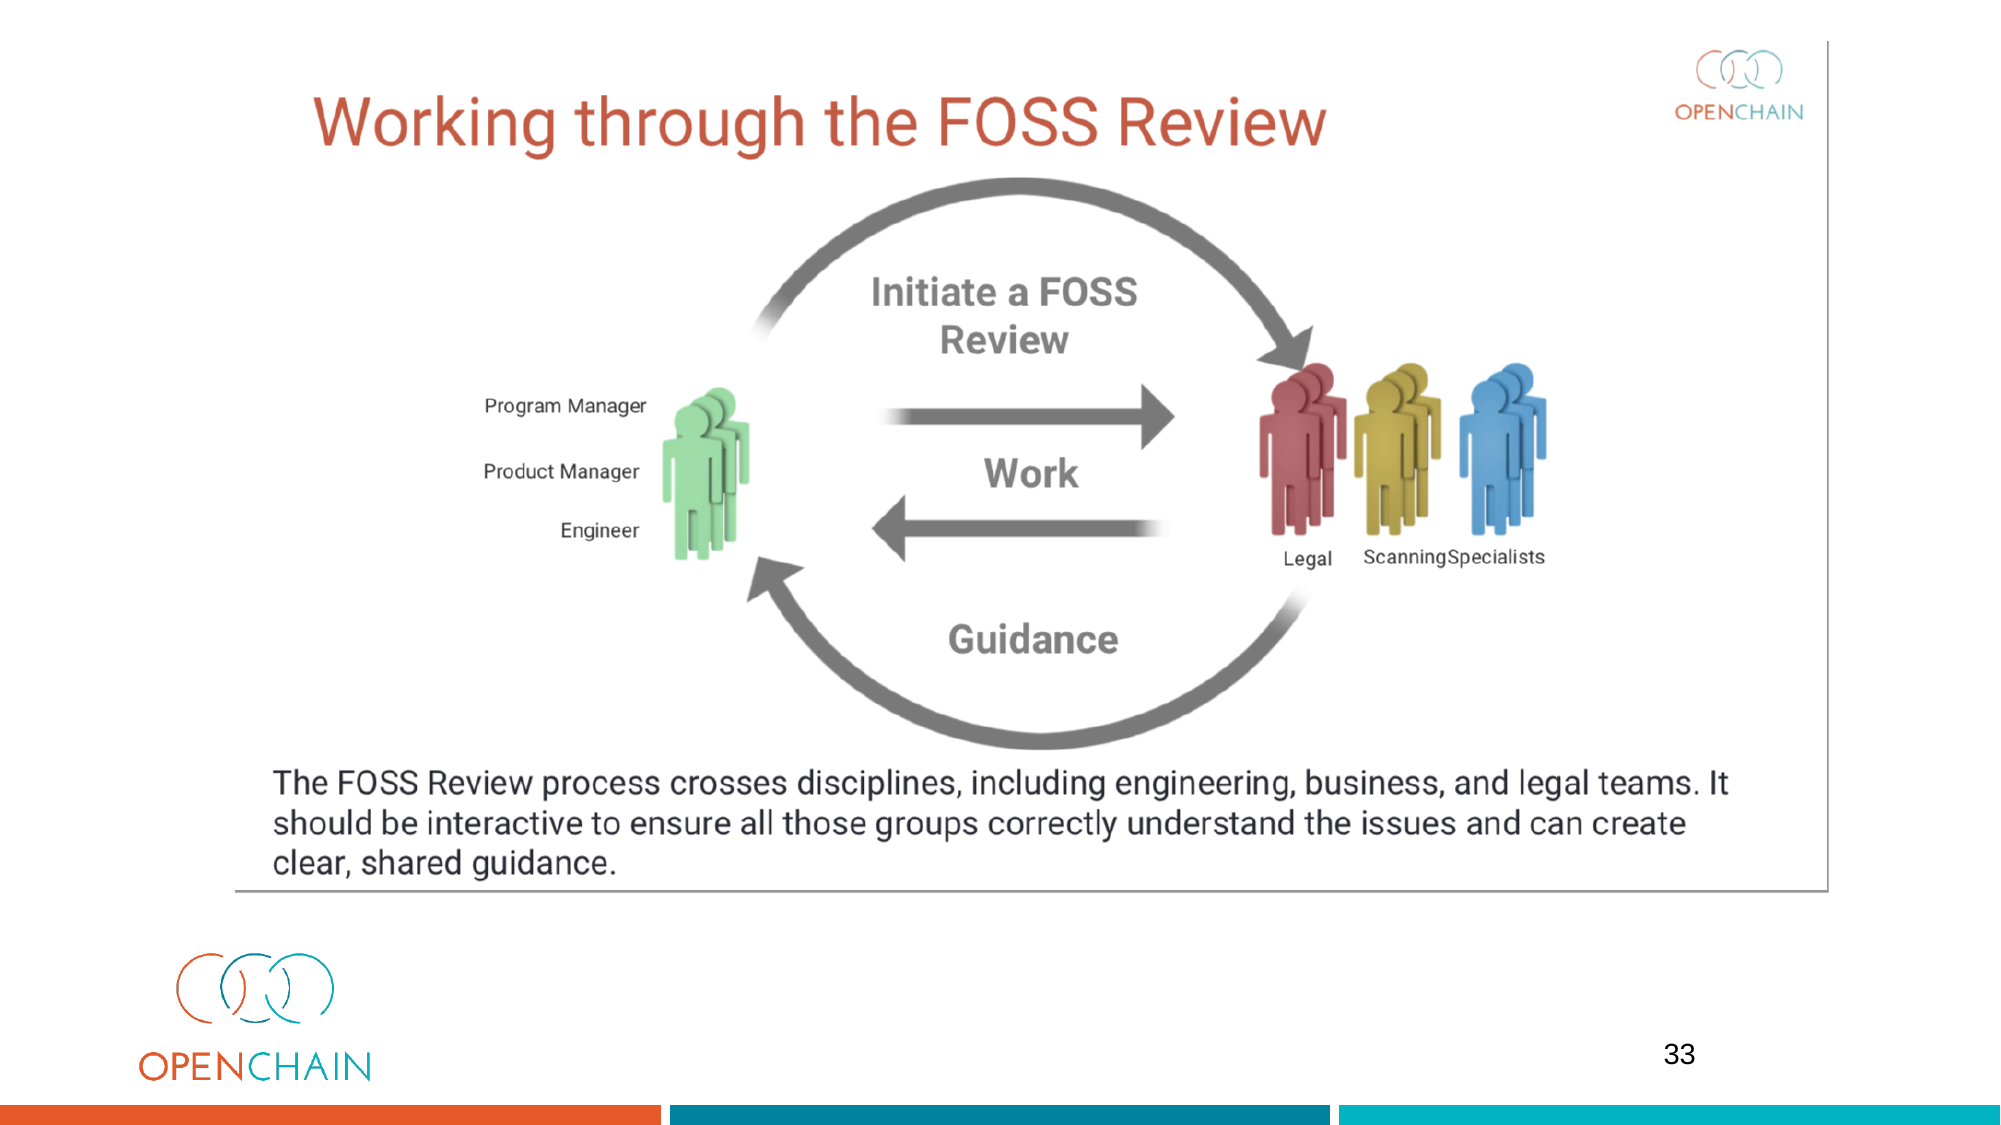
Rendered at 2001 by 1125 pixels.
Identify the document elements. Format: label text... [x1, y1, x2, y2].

text_box 33 [1648, 1022, 1863, 1083]
picture [230, 37, 1827, 890]
